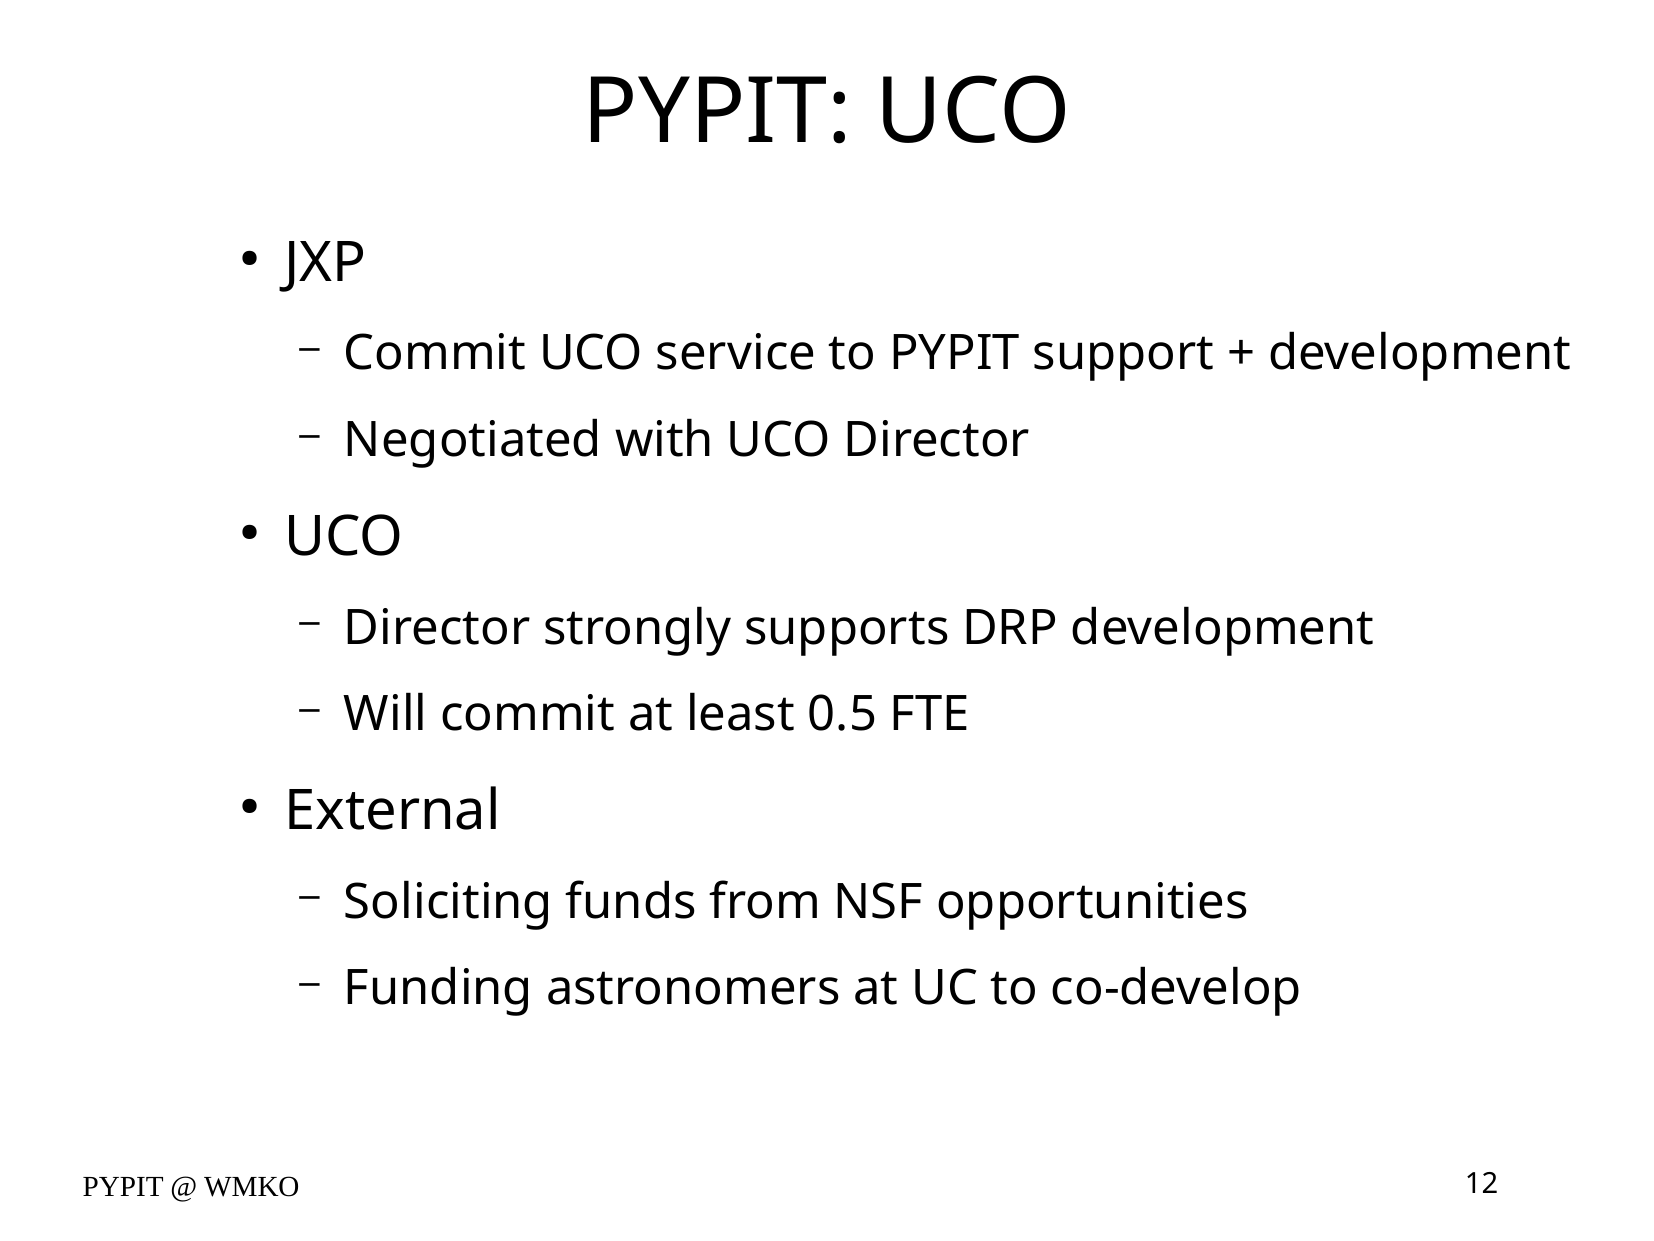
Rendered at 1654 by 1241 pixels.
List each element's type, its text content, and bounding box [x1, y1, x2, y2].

list JXP Commit UCO service to PYPIT support + development Negotiated with UCO Director UCO Director strongly supports DRP development Will commit at least 0.5 FTE External Soliciting funds from NSF opportunities Funding astronomers at UC to co-develop [225, 221, 1576, 1047]
title PYPIT: UCO [82, 47, 1571, 167]
